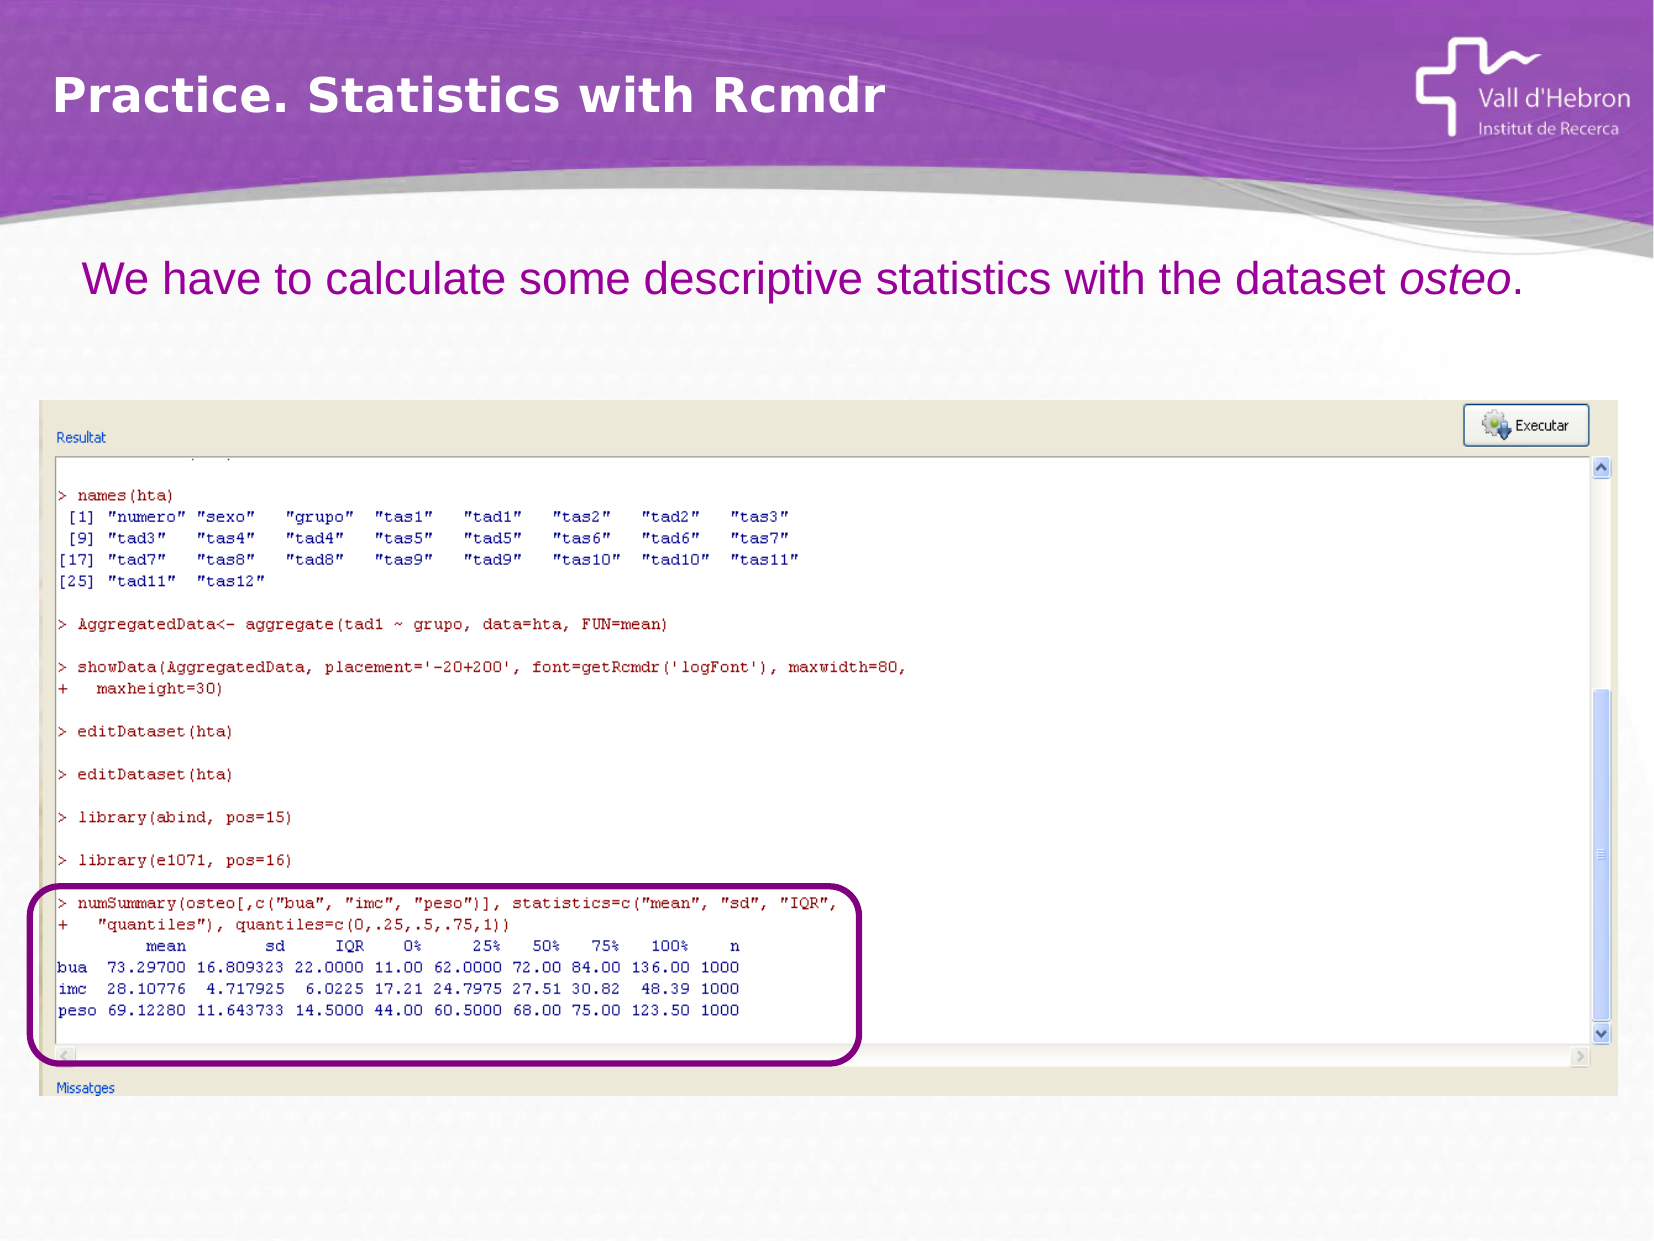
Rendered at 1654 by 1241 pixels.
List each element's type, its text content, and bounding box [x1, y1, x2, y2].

picture [0, 0, 1654, 1241]
text_box We have to calculate some descriptive statistics with the dataset osteo. [66, 241, 1590, 312]
text_box Practice. Statistics with Rcmdr [51, 67, 887, 134]
